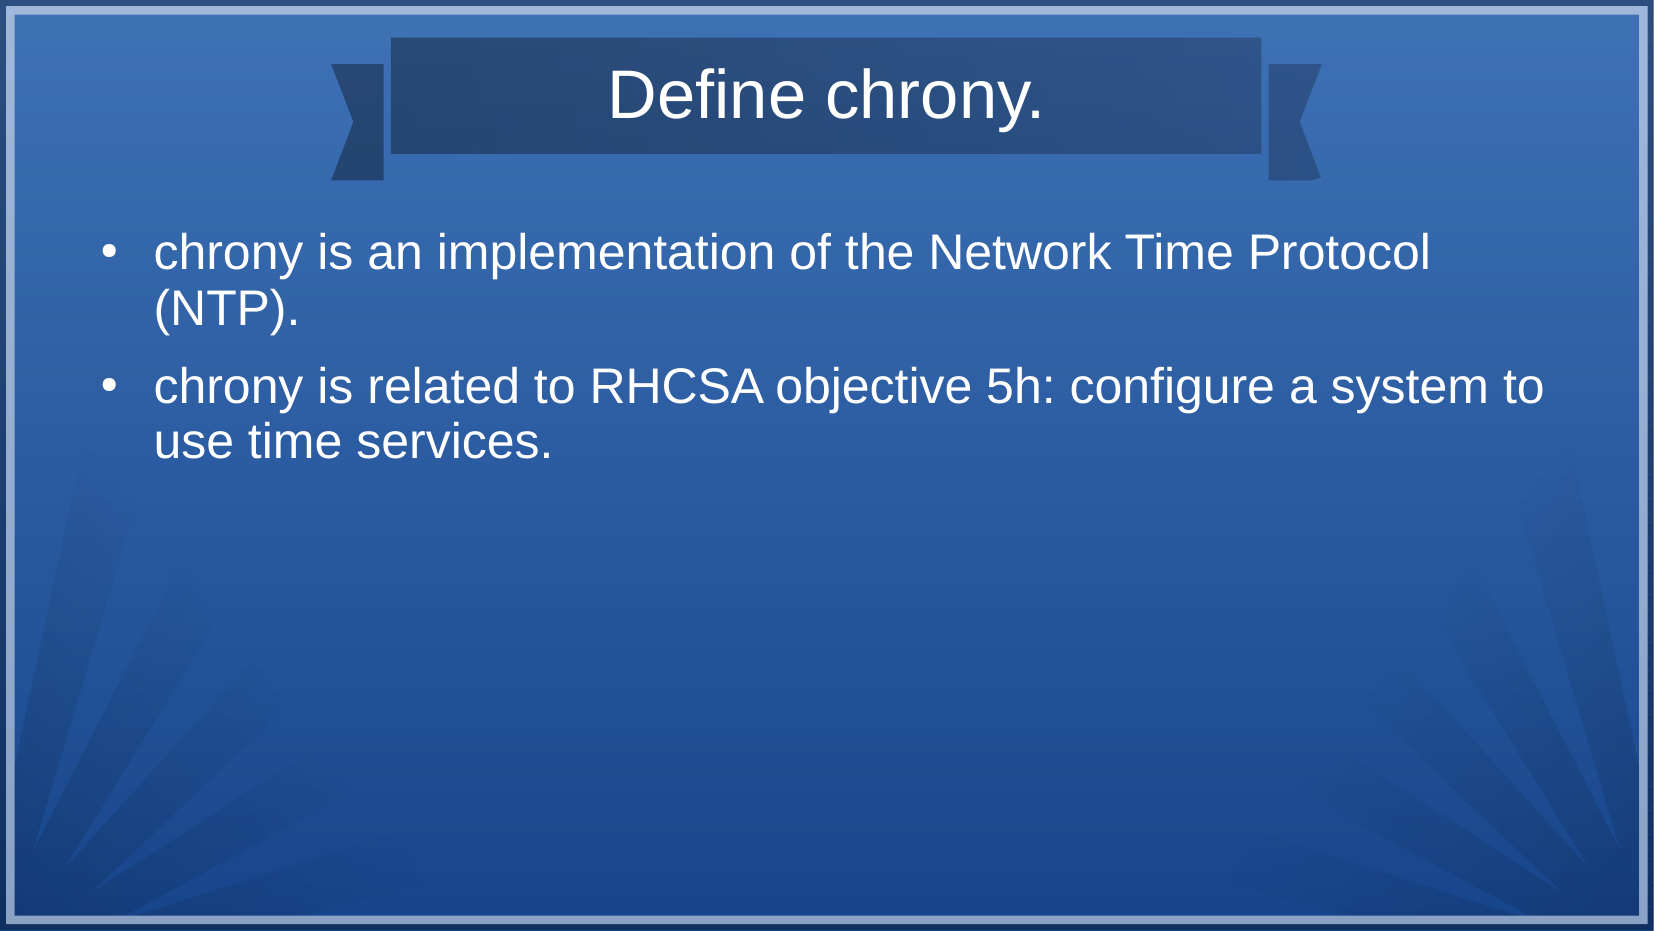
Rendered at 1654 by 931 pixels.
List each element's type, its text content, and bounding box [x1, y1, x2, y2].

title Define chrony. [389, 35, 1264, 154]
list chrony is an implementation of the Network Time Protocol (NTP). chrony is related to RHCSA objective 5h: configure a system to use time services. [82, 224, 1571, 848]
